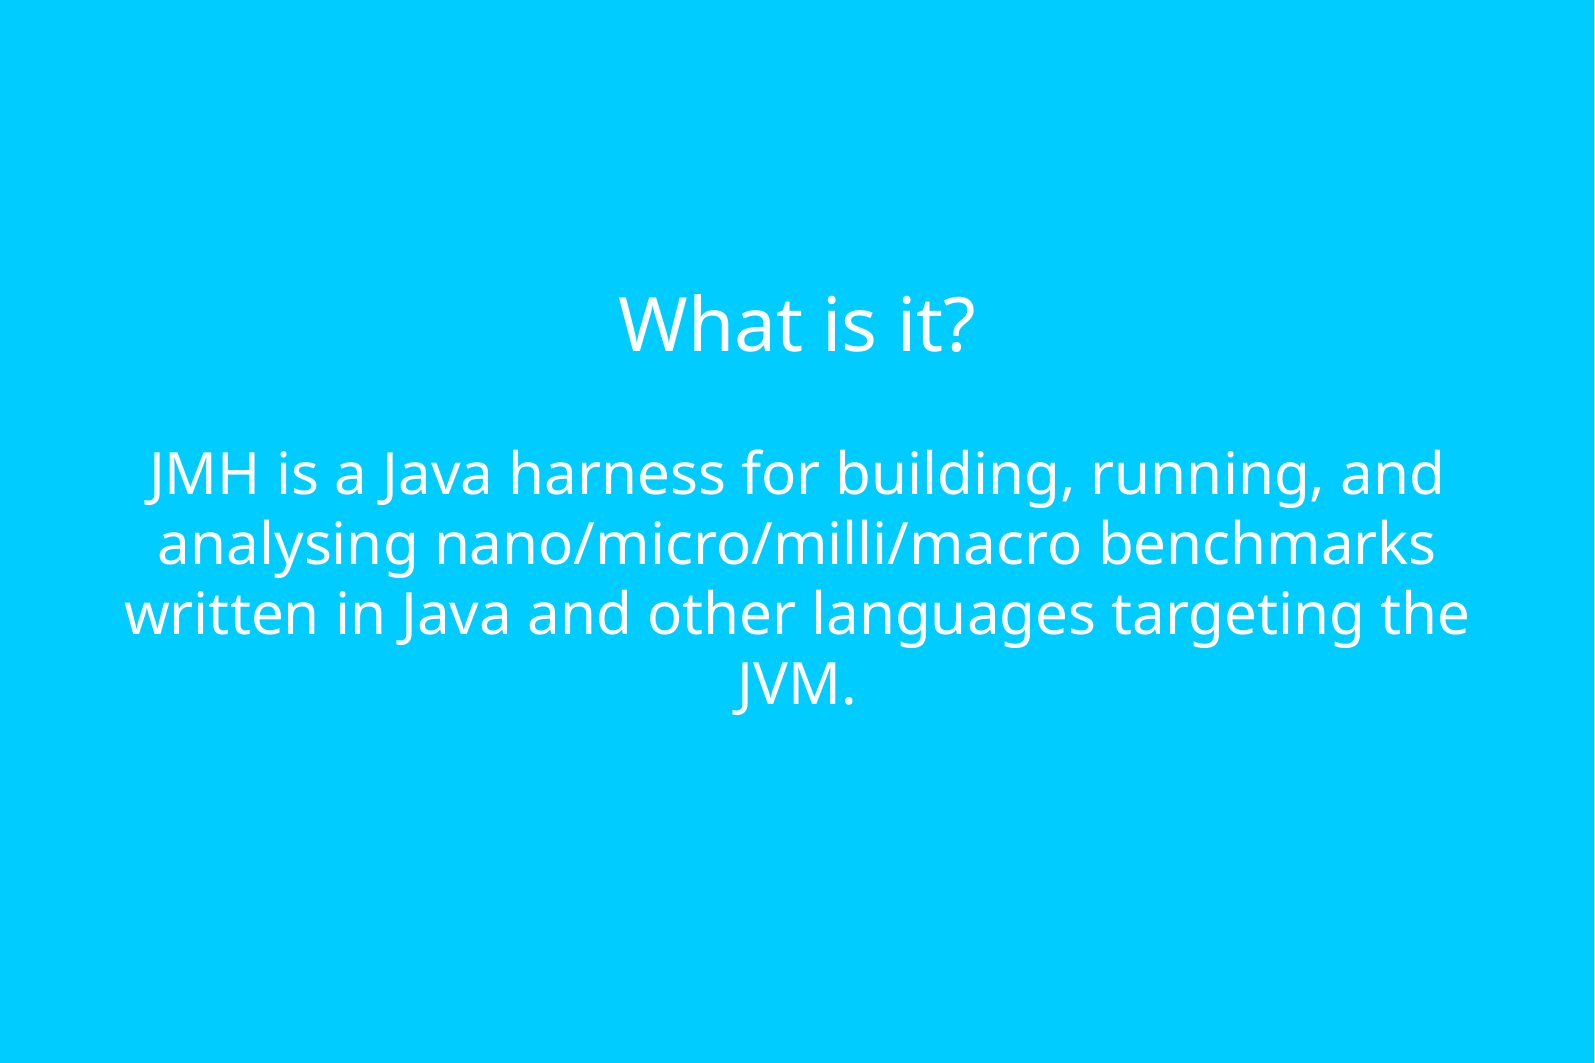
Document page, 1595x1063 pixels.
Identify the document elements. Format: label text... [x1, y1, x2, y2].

text_box What is it? JMH is a Java harness for building, running, and analysing nano/micro/milli/macro benchmarks written in Java and other languages targeting the JVM. [79, 42, 1515, 951]
